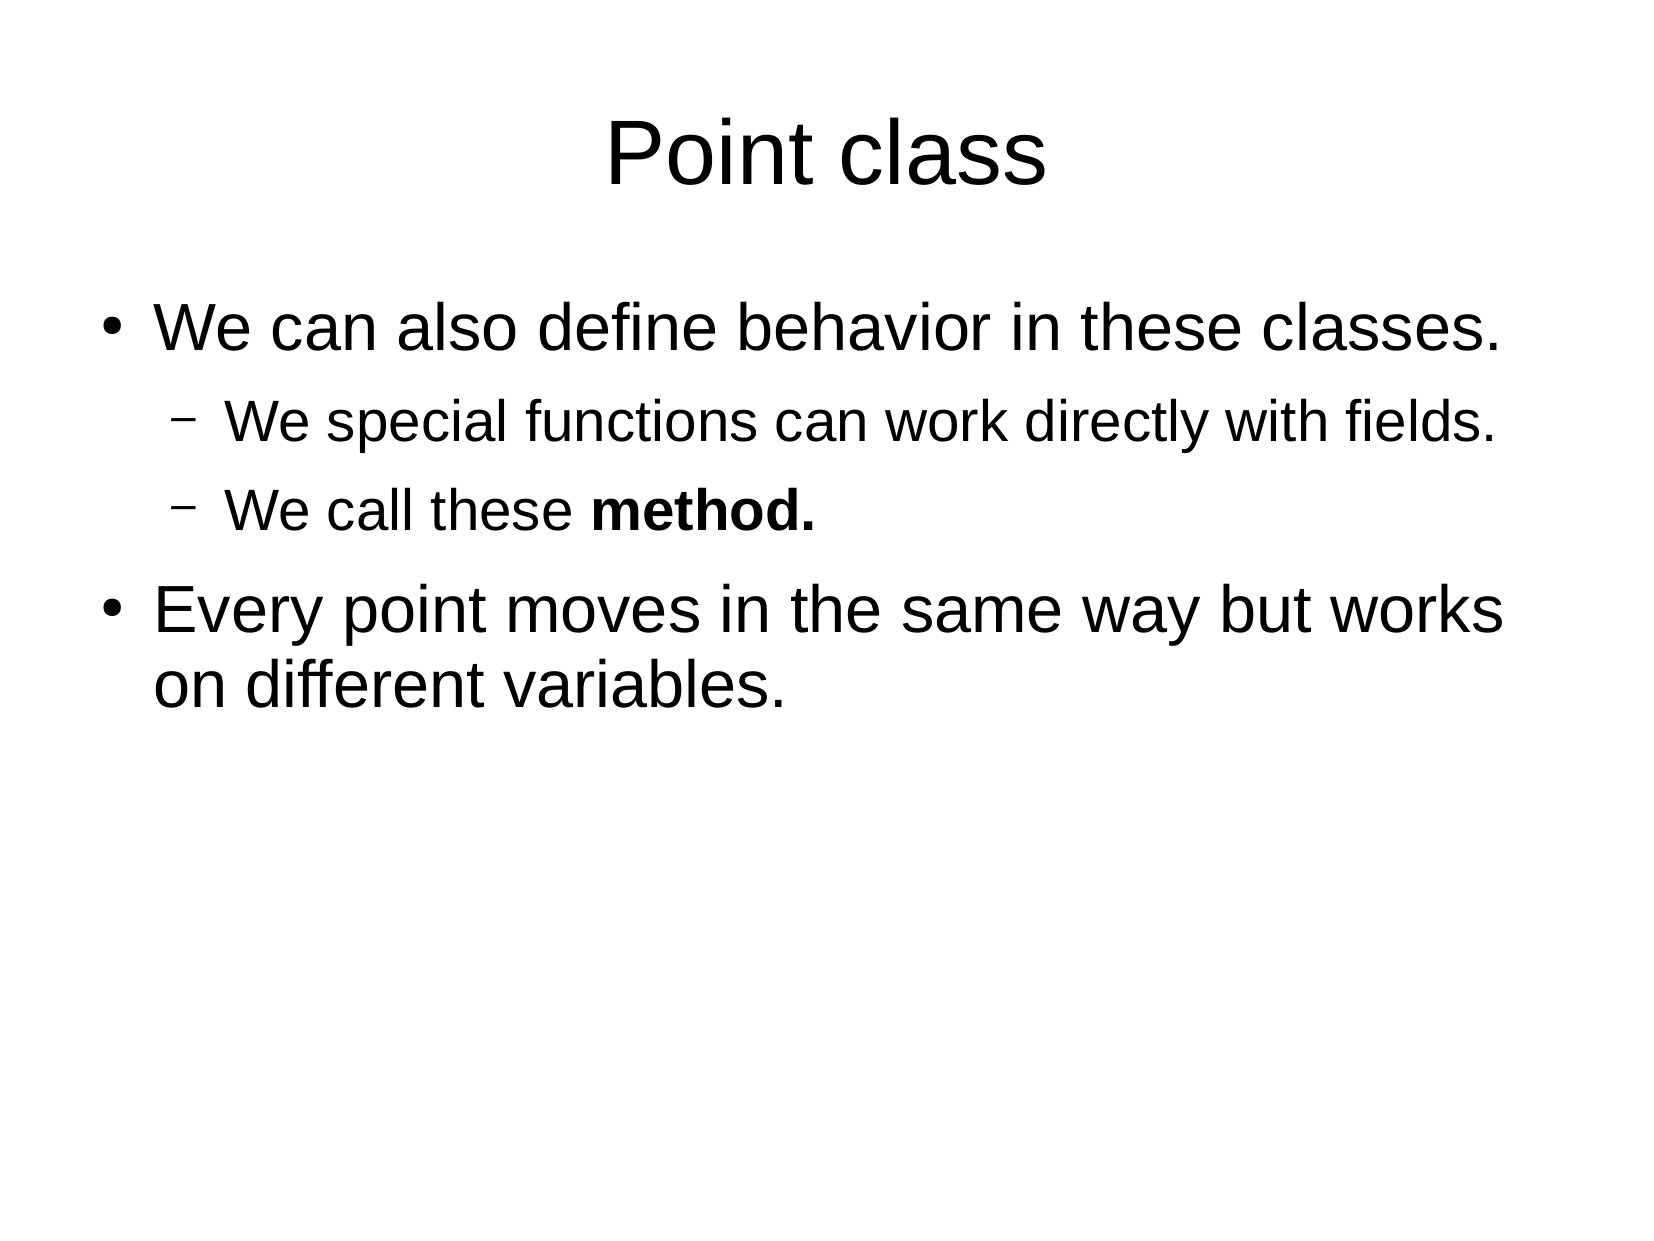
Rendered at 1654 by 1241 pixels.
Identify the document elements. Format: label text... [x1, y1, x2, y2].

title Point class [82, 49, 1571, 257]
list We can also define behavior in these classes. We special functions can work directly with fields. We call these method. Every point moves in the same way but works on different variables. [82, 290, 1571, 1010]
